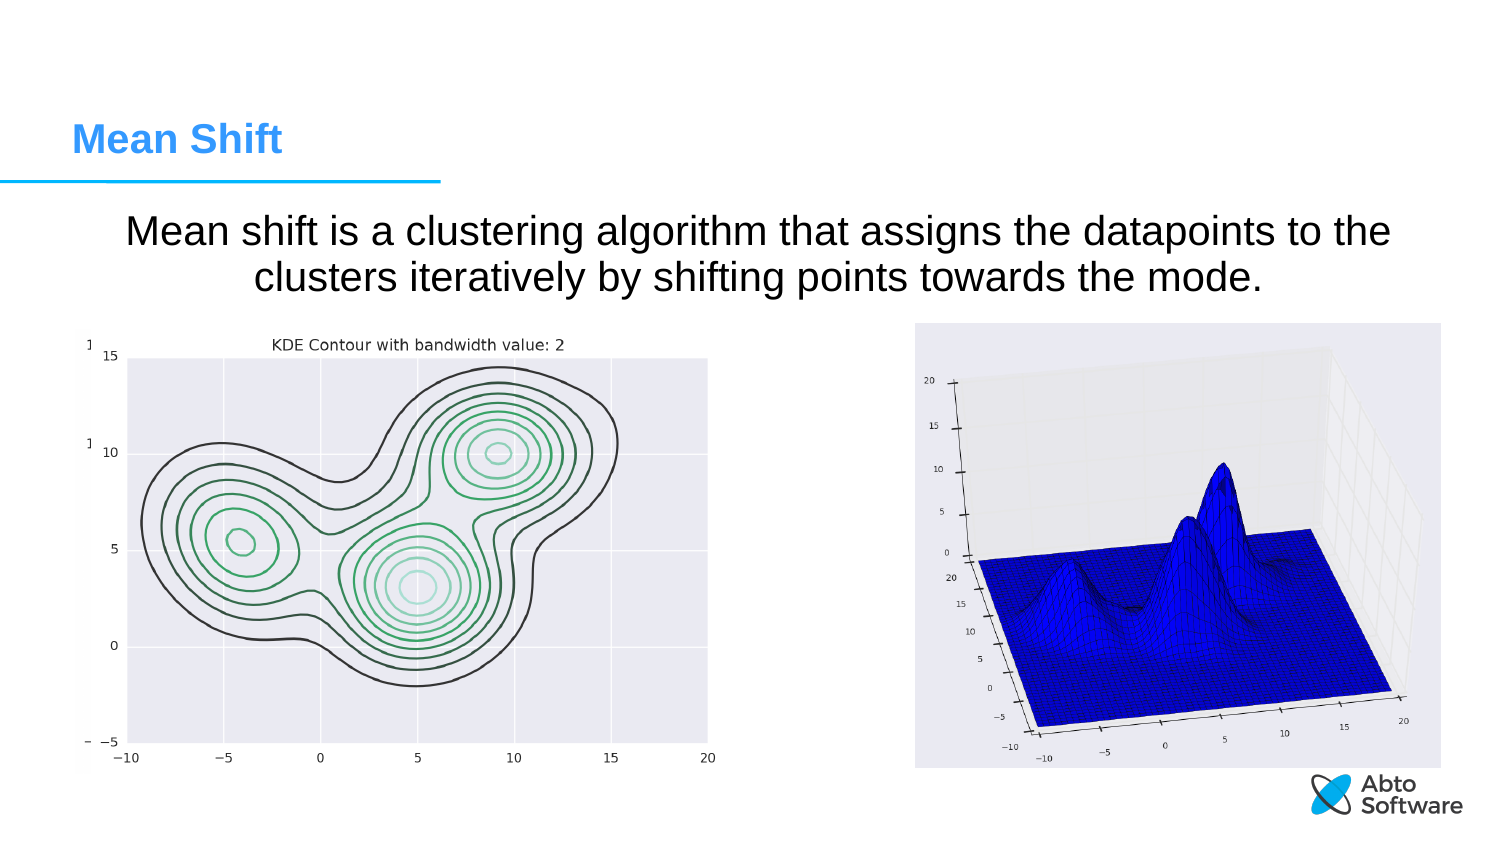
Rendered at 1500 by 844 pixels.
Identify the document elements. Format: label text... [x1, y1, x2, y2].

picture [1299, 771, 1474, 817]
title Mean Shift [71, 68, 1311, 193]
picture [915, 323, 1441, 768]
picture [75, 329, 724, 774]
subtitle Mean shift is a clustering algorithm that assigns the datapoints to the clusters iteratively by shifting points towards the mode. [69, 193, 1448, 316]
